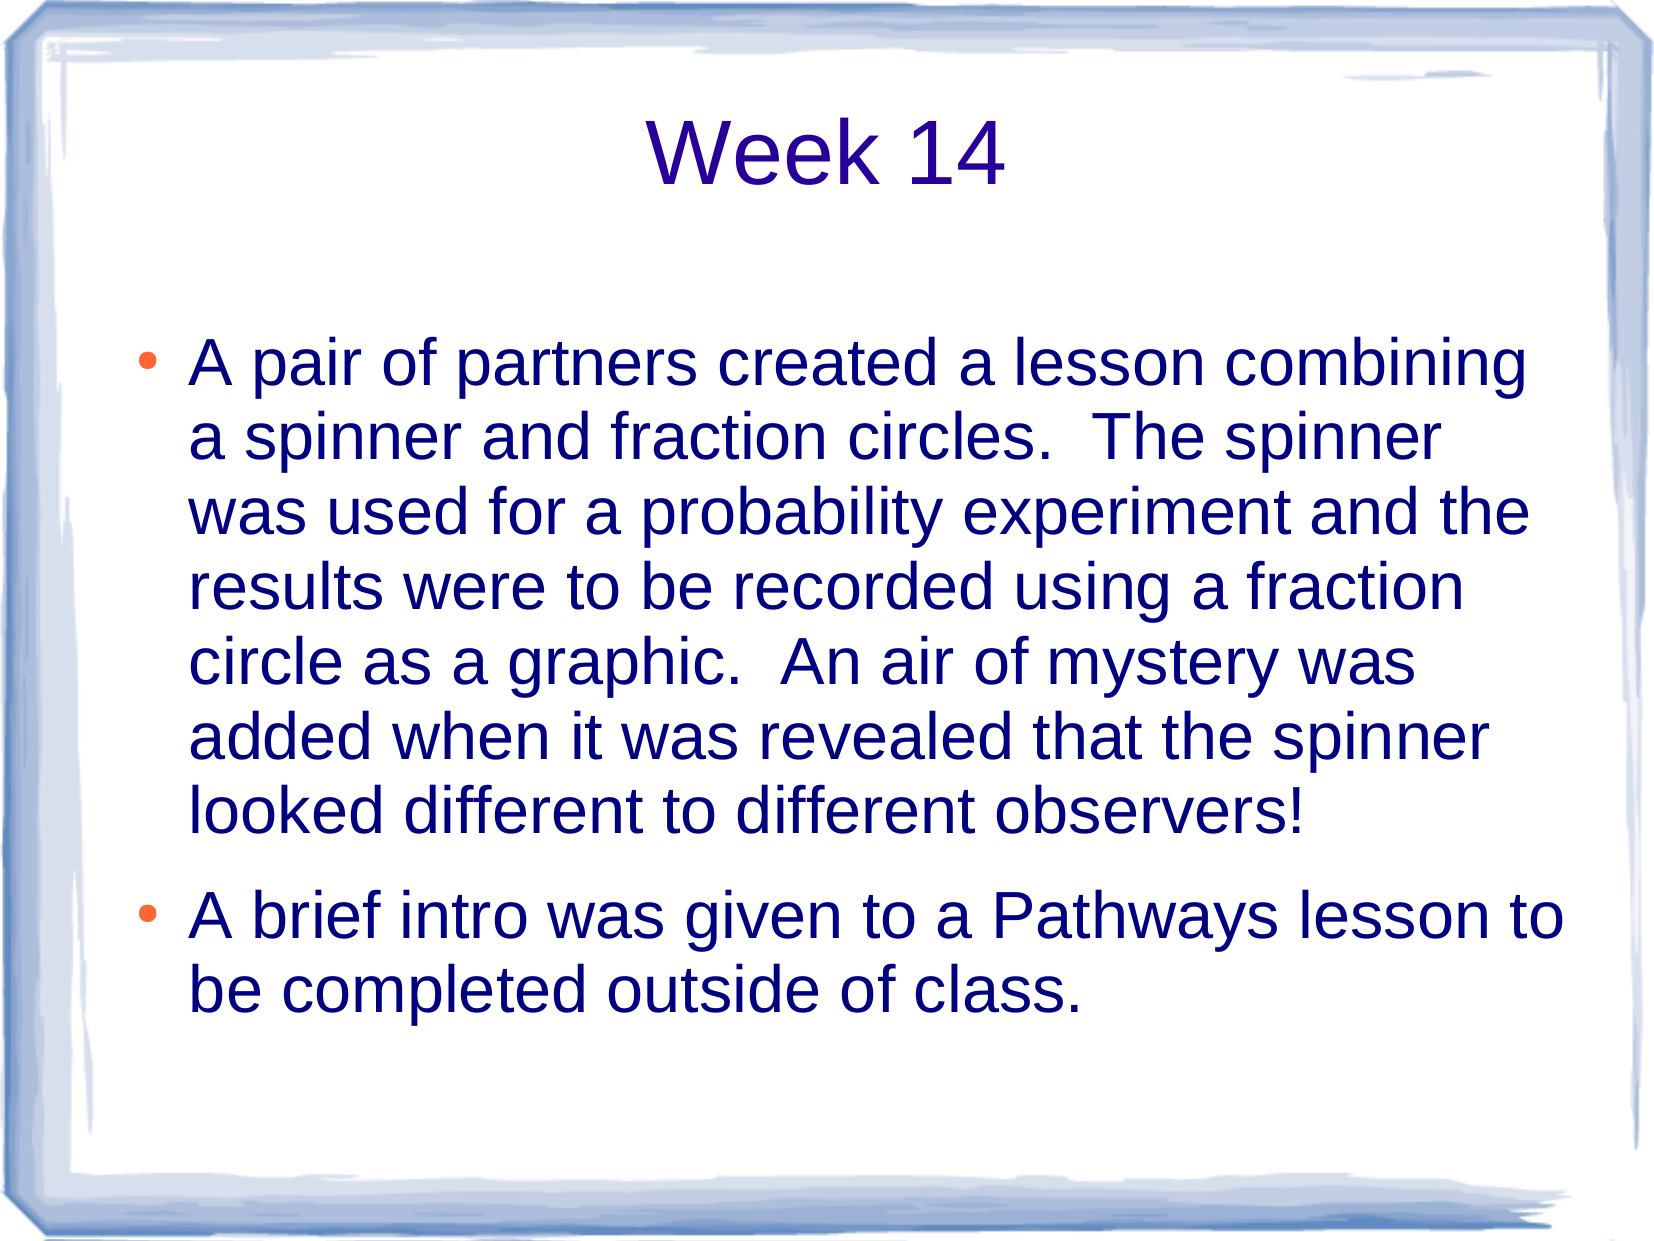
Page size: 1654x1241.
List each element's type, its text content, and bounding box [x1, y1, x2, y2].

list A pair of partners created a lesson combining a spinner and fraction circles. The spinner was used for a probability experiment and the results were to be recorded using a fraction circle as a graphic. An air of mystery was added when it was revealed that the spinner looked different to different observers! A brief intro was given to a Pathways lesson to be completed outside of class. [118, 324, 1571, 1028]
picture [0, 0, 1654, 1241]
title Week 14 [82, 56, 1571, 250]
